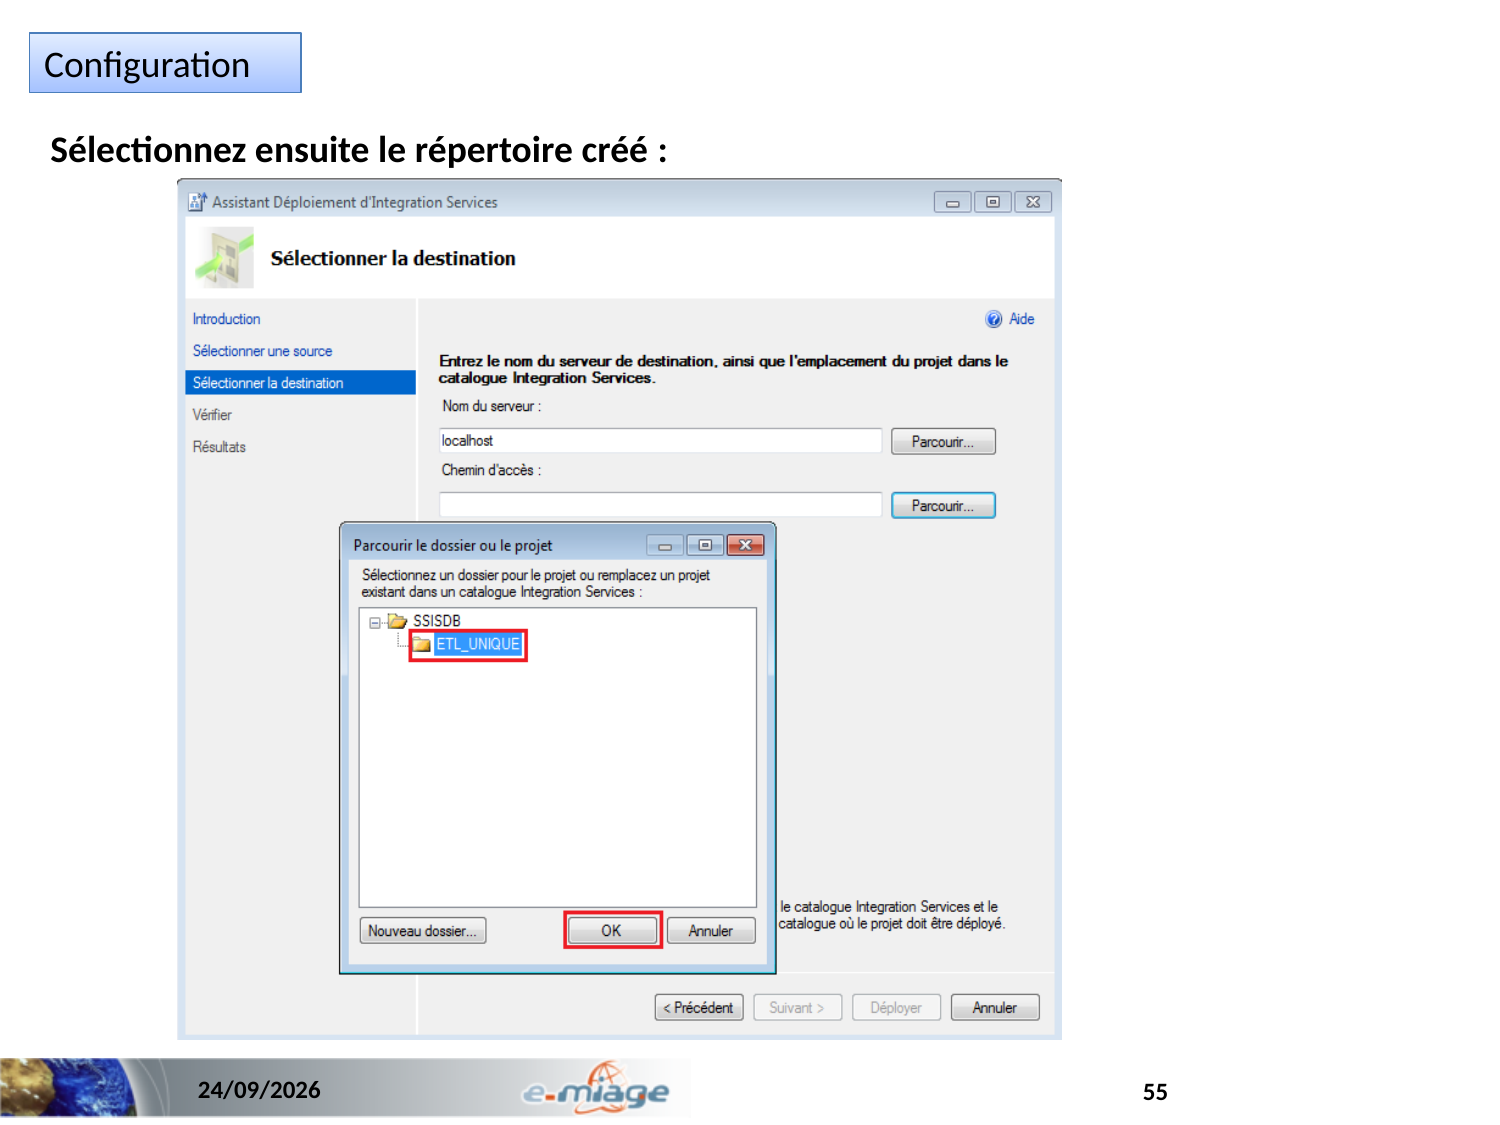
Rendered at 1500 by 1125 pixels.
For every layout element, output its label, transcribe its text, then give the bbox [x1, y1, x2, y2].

text_box Sélectionnez ensuite le répertoire créé : [35, 118, 1471, 268]
picture [177, 177, 1062, 1040]
text_box Configuration [29, 32, 302, 93]
picture [0, 1058, 691, 1118]
